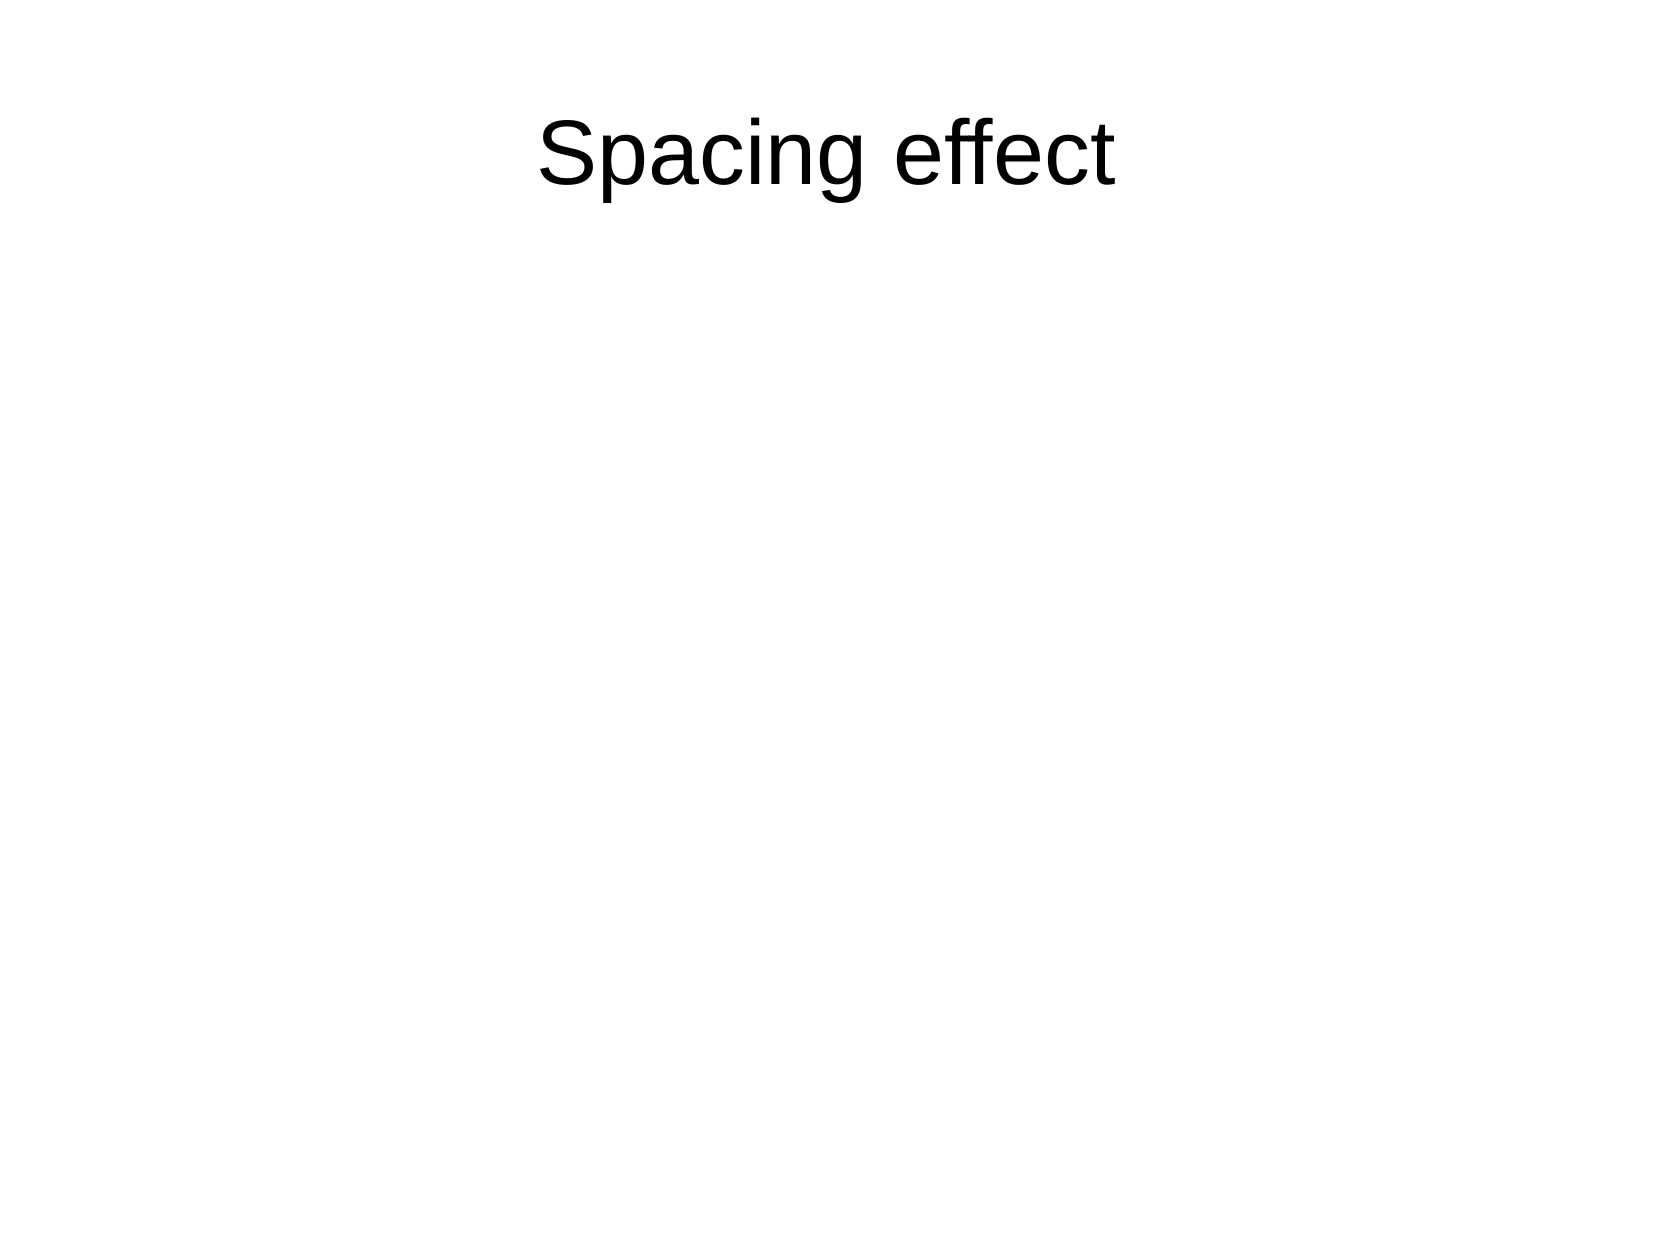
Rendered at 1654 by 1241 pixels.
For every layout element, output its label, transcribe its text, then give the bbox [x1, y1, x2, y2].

title Spacing effect [82, 49, 1571, 257]
